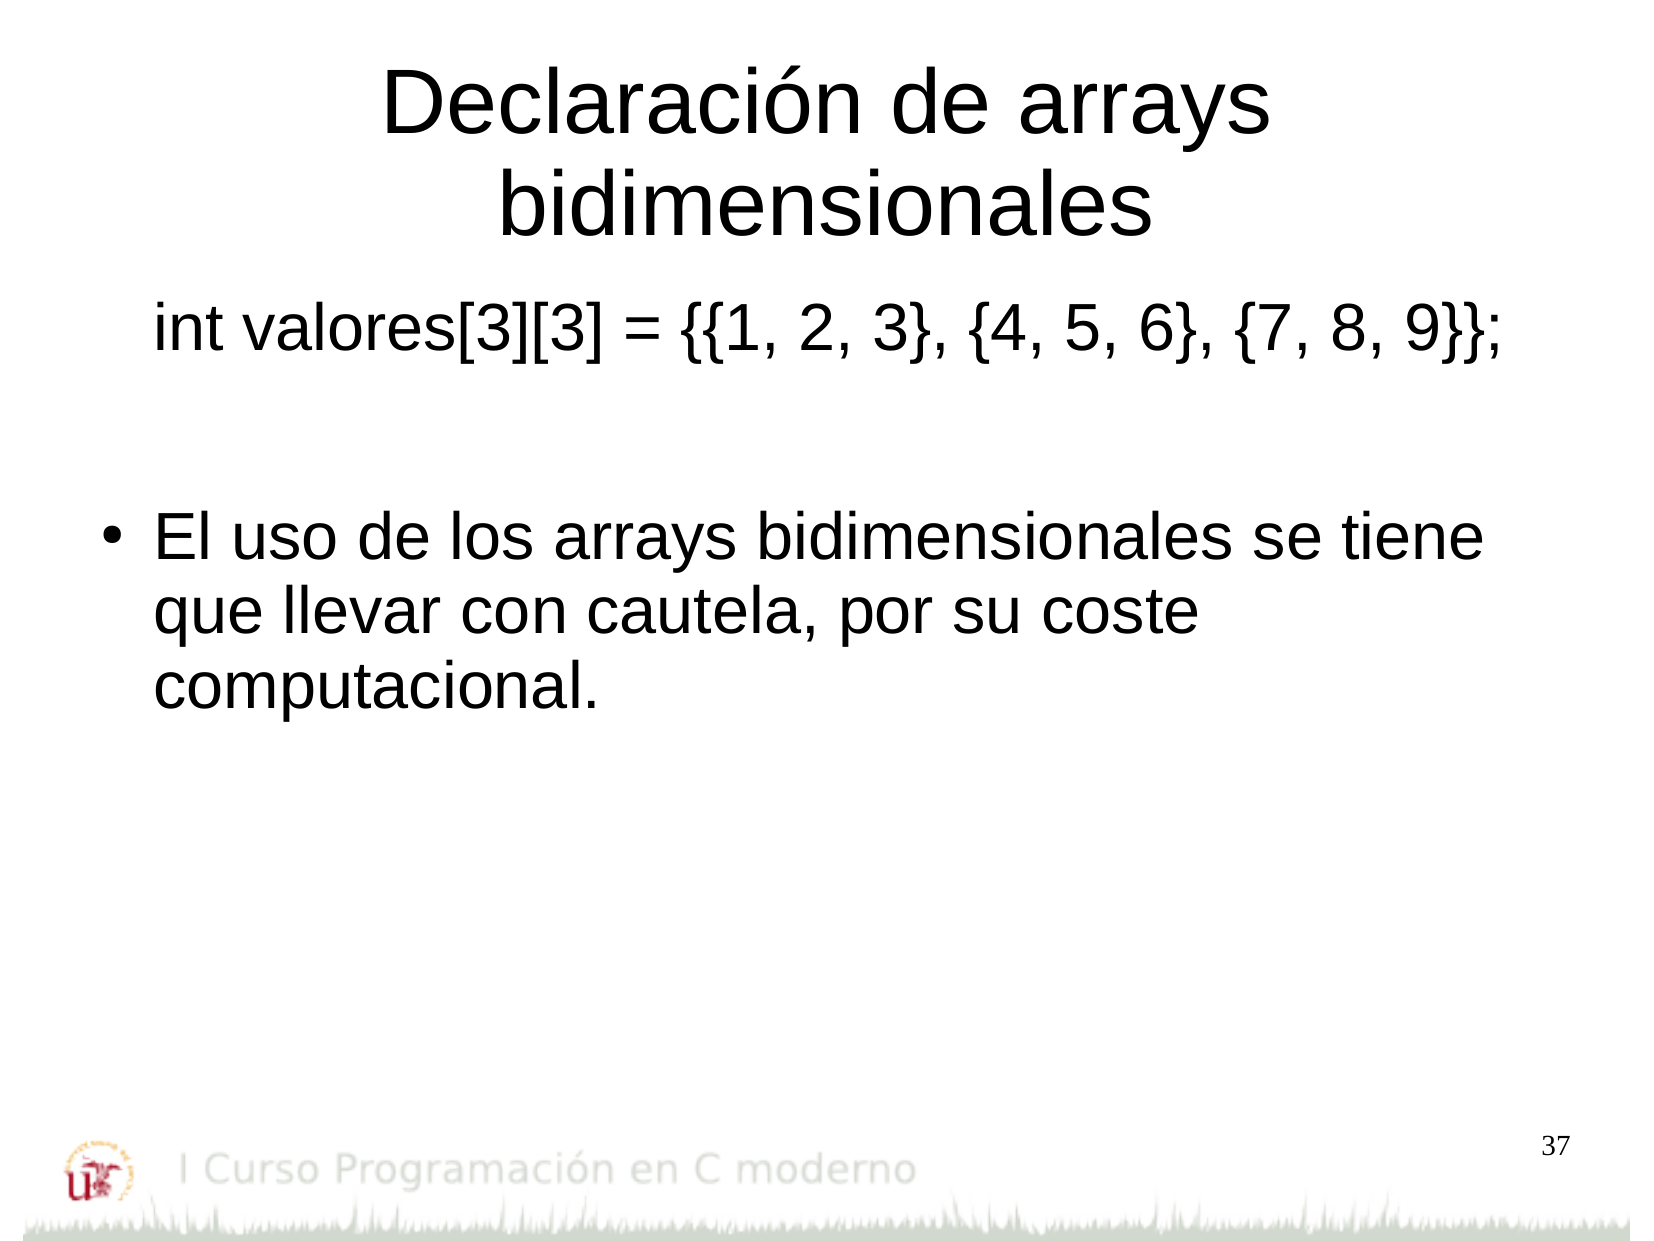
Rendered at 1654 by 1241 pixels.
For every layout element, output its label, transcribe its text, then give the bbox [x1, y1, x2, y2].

title Declaración de arrays bidimensionales [82, 49, 1571, 257]
list int valores[3][3] = {{1, 2, 3}, {4, 5, 6}, {7, 8, 9}}; El uso de los arrays bidimensionales se tiene que llevar con cautela, por su coste computacional. [82, 290, 1538, 1010]
picture [23, 1136, 1630, 1241]
